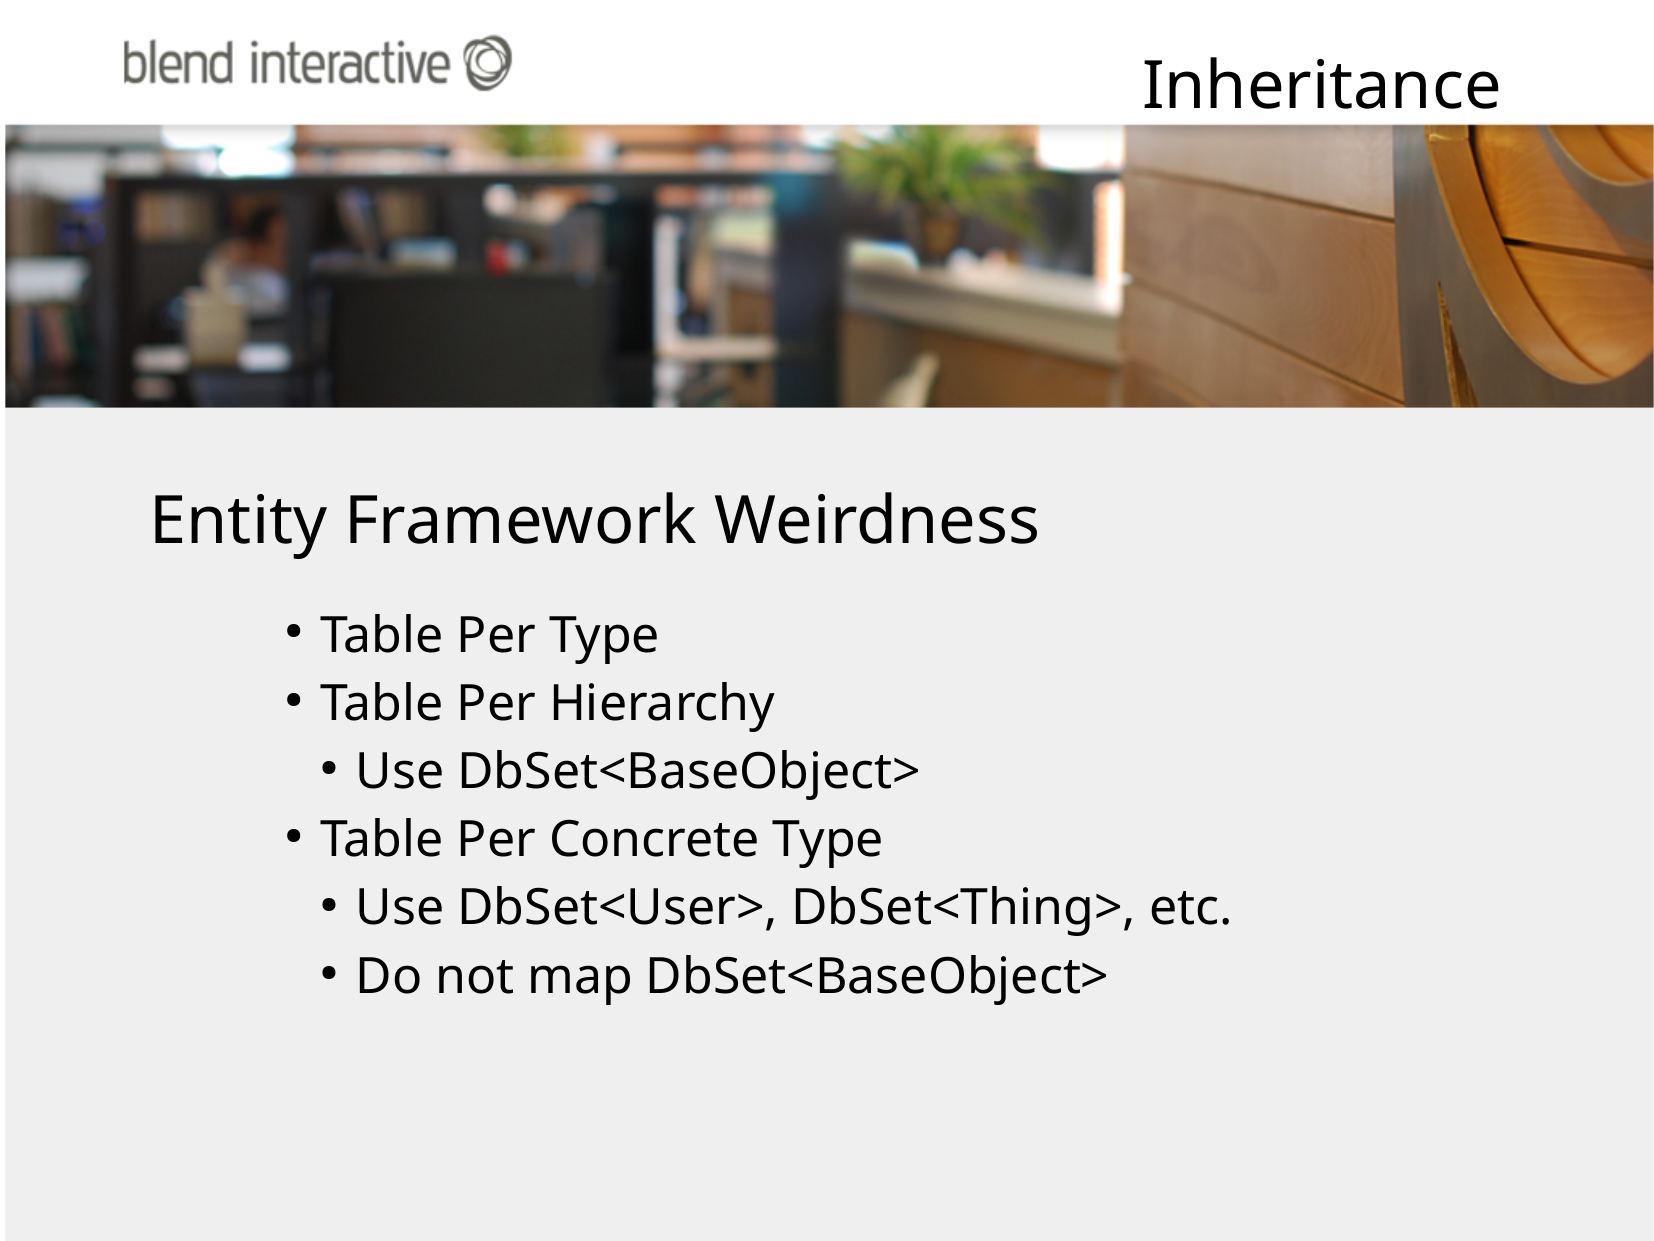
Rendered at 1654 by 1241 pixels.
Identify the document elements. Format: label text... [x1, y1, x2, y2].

text_box Entity Framework Weirdness [135, 465, 977, 561]
text_box Inheritance [1127, 30, 1479, 125]
text_box Table Per Type Table Per Hierarchy Use DbSet<BaseObject> Table Per Concrete Type Use DbSet<User>, DbSet<Thing>, etc. Do not map DbSet<BaseObject> [270, 591, 1411, 1186]
picture [5, 4, 1654, 1241]
